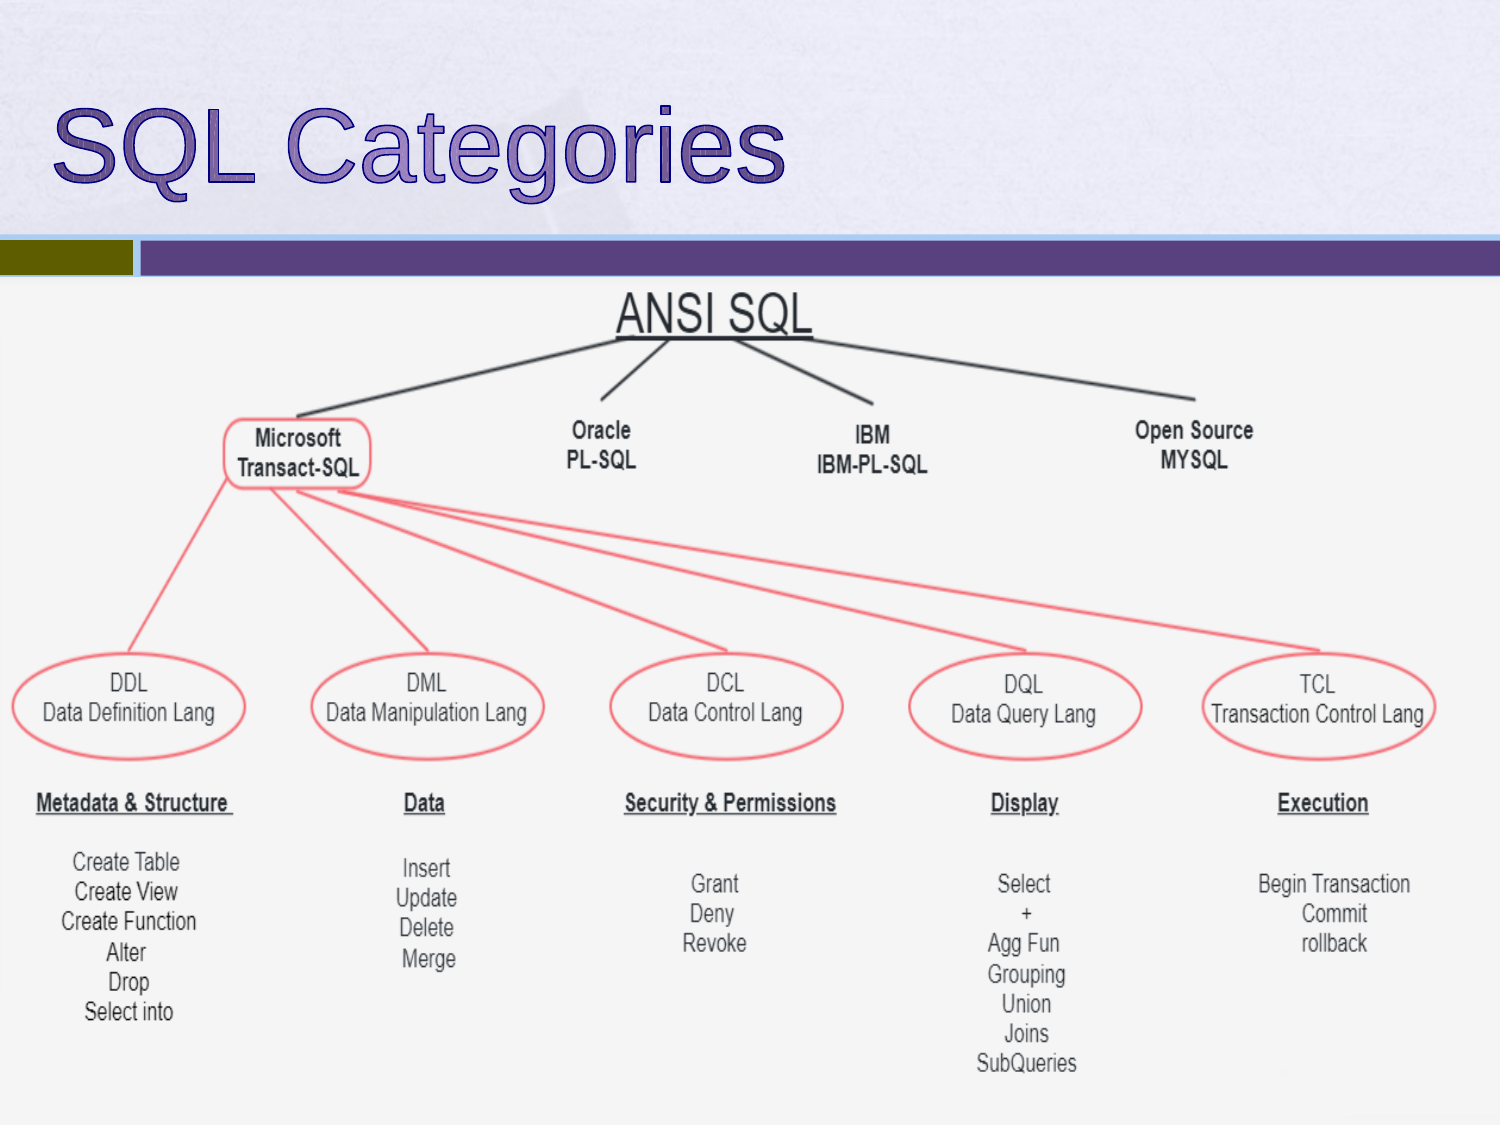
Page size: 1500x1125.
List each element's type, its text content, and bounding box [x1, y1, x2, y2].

text_box SQL Categories [681, 125, 731, 183]
text_box SQL Categories [288, 108, 355, 183]
text_box SQL Categories [626, 125, 653, 182]
text_box SQL Categories [54, 108, 115, 183]
text_box SQL Categories [738, 125, 784, 183]
text_box SQL Categories [661, 126, 671, 182]
text_box SQL Categories [565, 125, 616, 183]
picture [0, 0, 1500, 234]
text_box SQL Categories [507, 125, 555, 204]
text_box SQL Categories [418, 114, 445, 183]
text_box SQL Categories [208, 109, 255, 182]
text_box SQL Categories [124, 108, 196, 202]
picture [0, 277, 1500, 1125]
text_box SQL Categories [449, 125, 499, 183]
text_box SQL Categories [362, 125, 417, 183]
